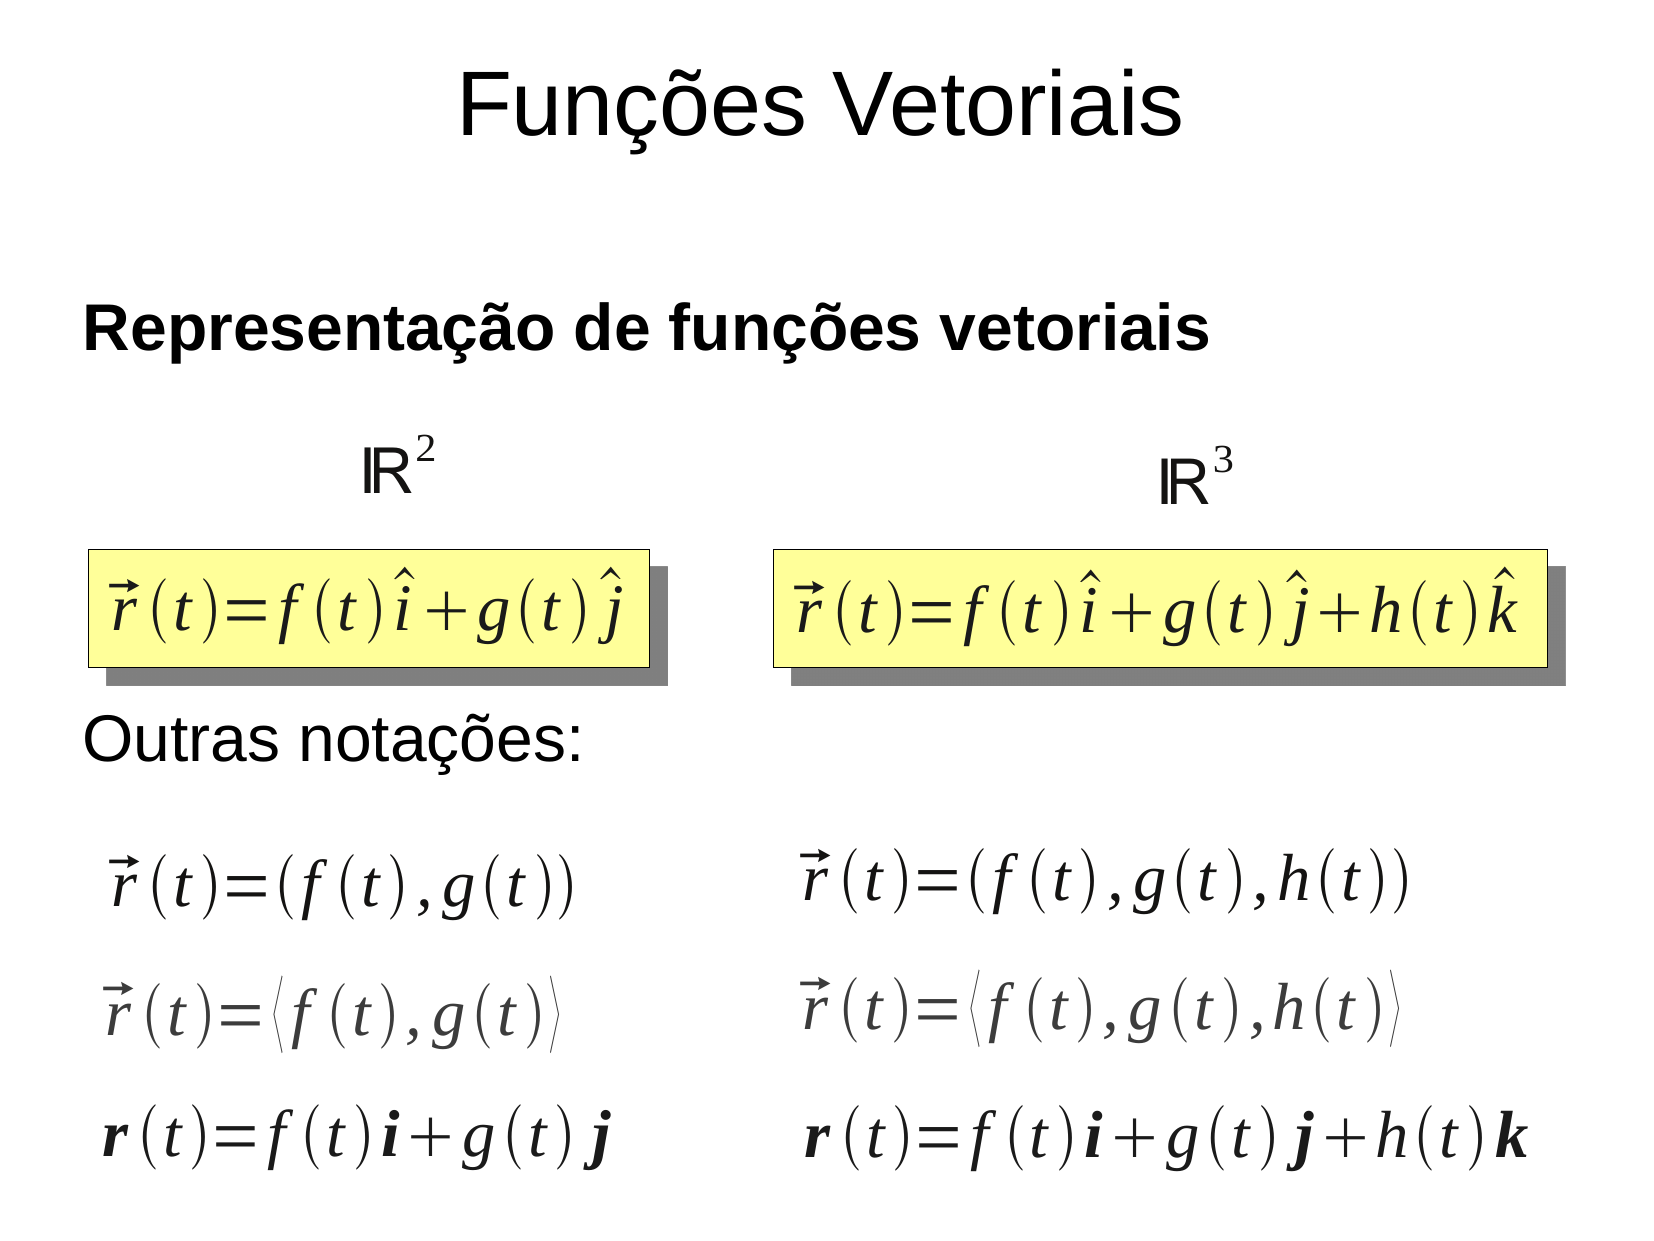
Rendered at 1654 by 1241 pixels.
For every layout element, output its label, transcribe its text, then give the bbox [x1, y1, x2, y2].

chart [791, 965, 1407, 1051]
chart [797, 1098, 1535, 1176]
title Funções Vetoriais [76, 0, 1566, 208]
chart [354, 425, 443, 509]
chart [791, 841, 1418, 919]
chart [100, 847, 584, 924]
chart [1151, 436, 1241, 520]
text_box [773, 549, 1548, 668]
list Representação de funções vetoriais Outras notações: [82, 290, 1571, 1095]
chart [785, 563, 1524, 651]
text_box [88, 549, 650, 668]
chart [94, 971, 568, 1056]
chart [100, 563, 630, 648]
chart [94, 1097, 617, 1174]
chart [853, 310, 865, 384]
